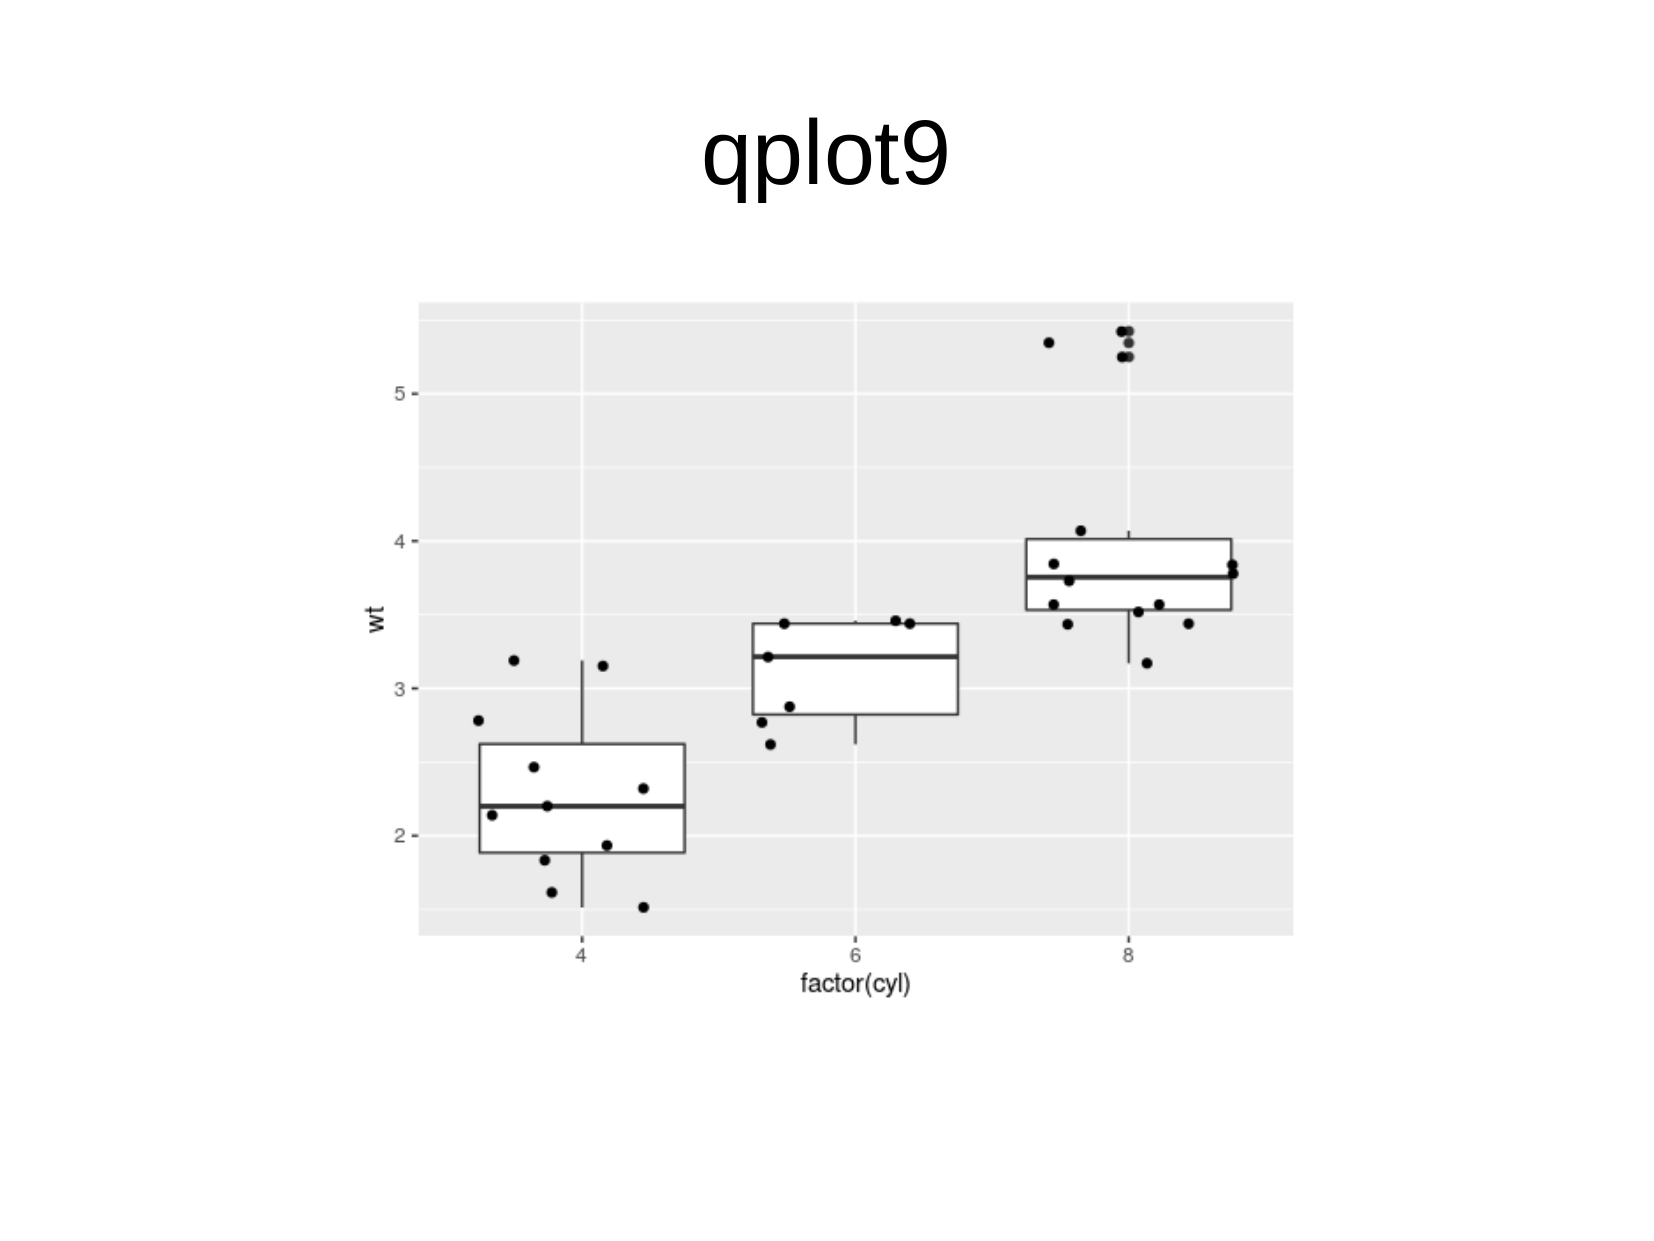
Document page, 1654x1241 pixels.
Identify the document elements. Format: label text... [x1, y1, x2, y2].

picture [347, 290, 1306, 1010]
title qplot9 [82, 49, 1571, 257]
